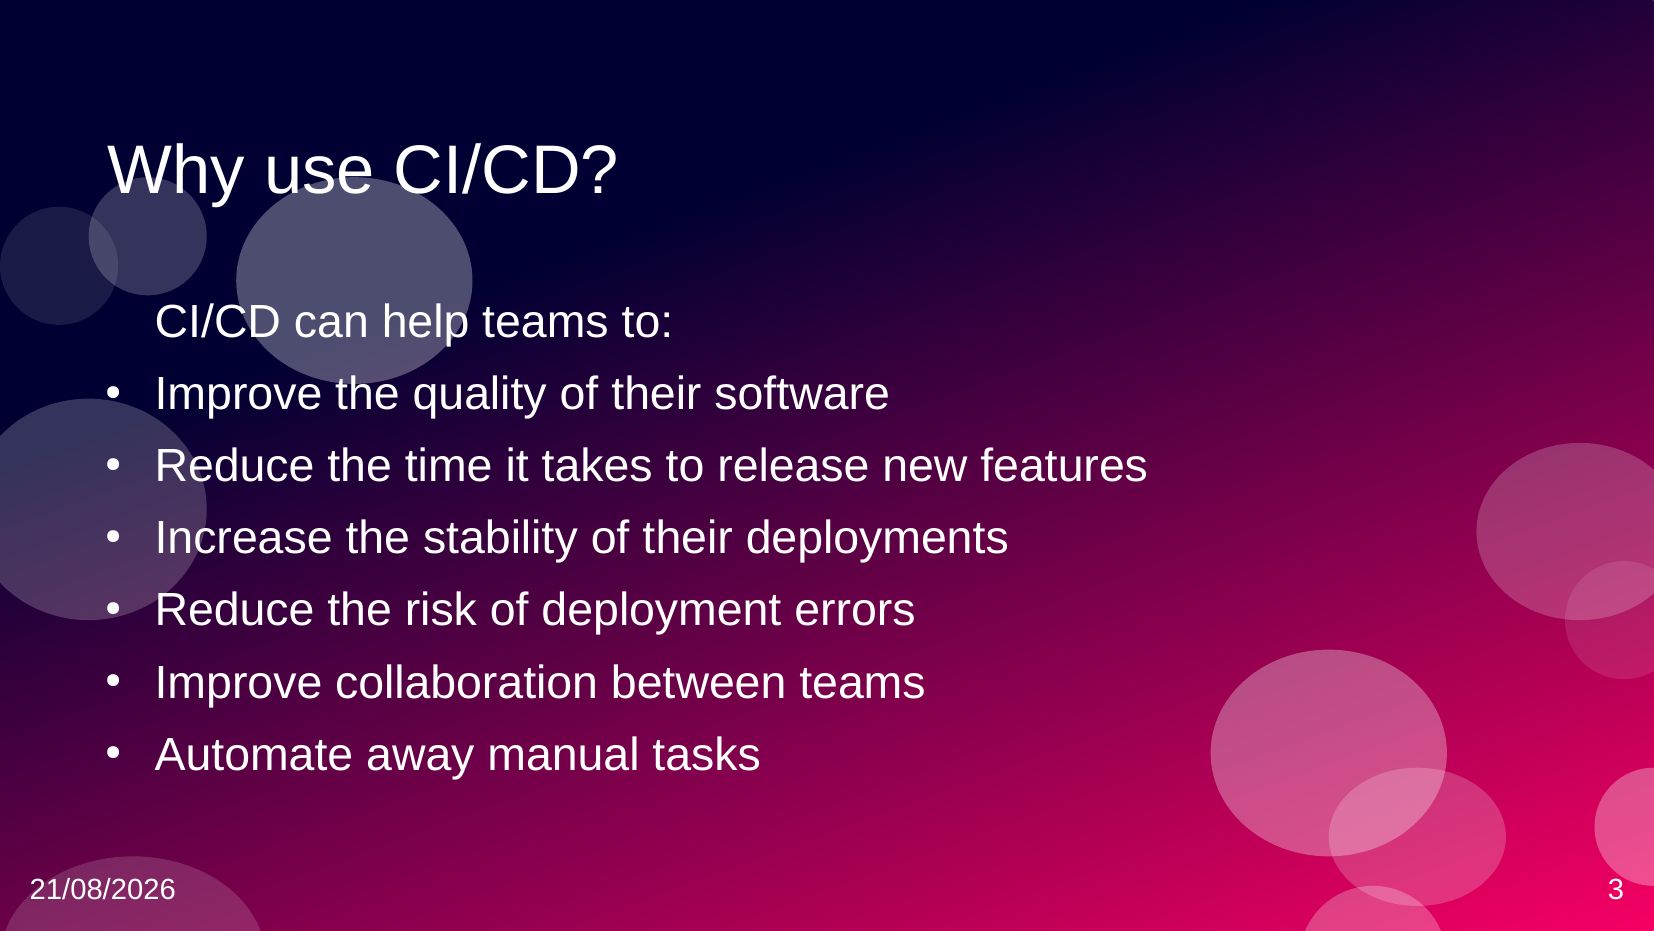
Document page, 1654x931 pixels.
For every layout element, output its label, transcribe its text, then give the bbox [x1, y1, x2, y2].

list CI/CD can help teams to: Improve the quality of their software Reduce the time it takes to release new features Increase the stability of their deployments Reduce the risk of deployment errors Improve collaboration between teams Automate away manual tasks [88, 295, 1565, 783]
title Why use CI/CD? [88, 88, 1565, 251]
